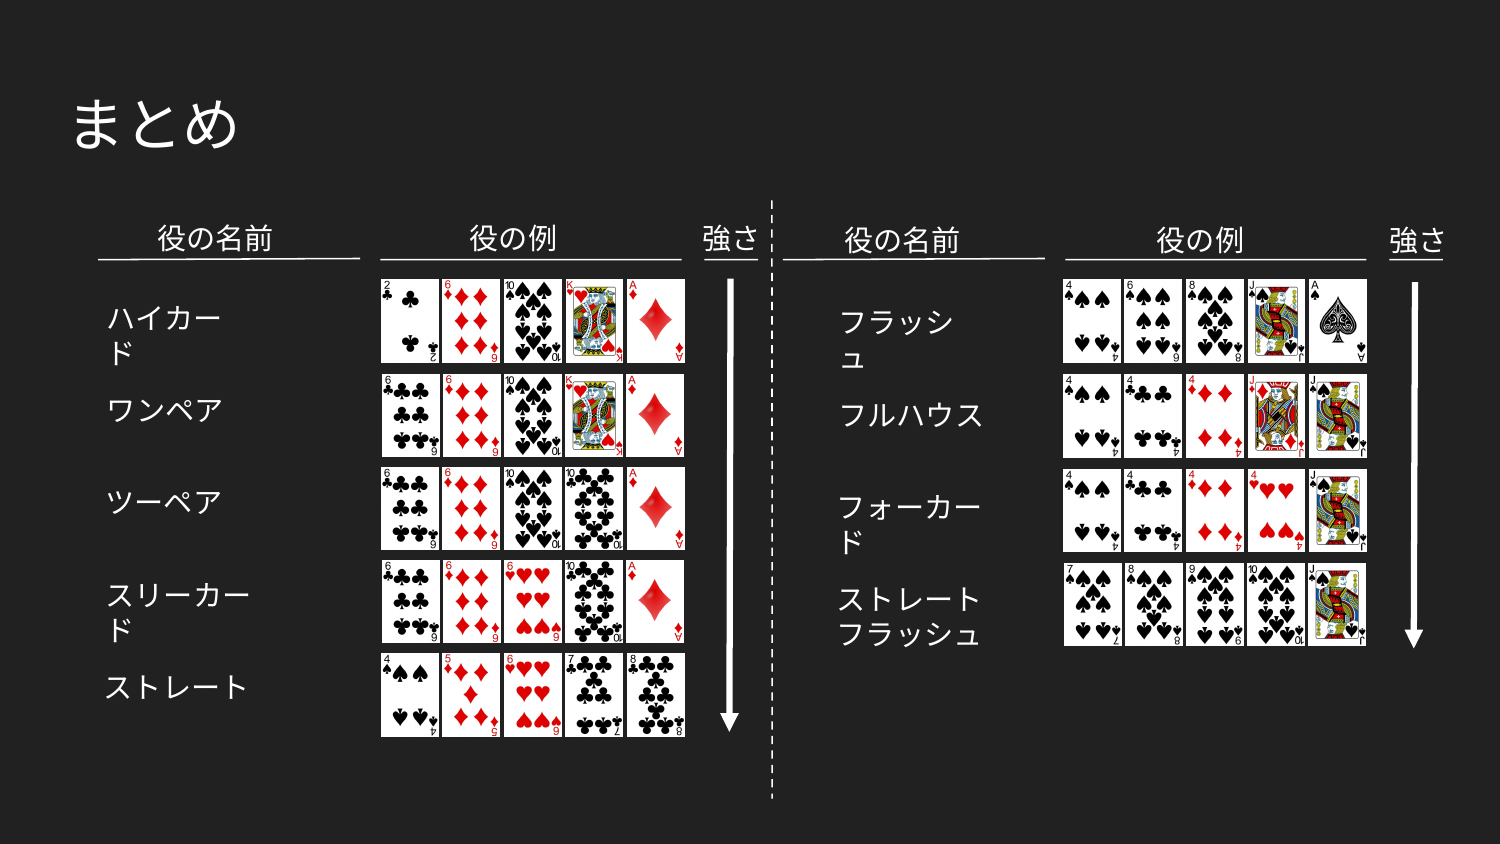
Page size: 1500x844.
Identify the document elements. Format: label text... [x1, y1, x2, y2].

picture [1124, 469, 1182, 552]
text_box ハイカード [91, 285, 254, 364]
picture [442, 467, 500, 550]
picture [1248, 374, 1305, 458]
text_box ストレート [88, 654, 283, 732]
text_box ワンペア [91, 377, 254, 456]
text_box 役の名前 [829, 207, 992, 286]
picture [442, 653, 500, 737]
picture [1063, 469, 1121, 552]
text_box ツーペア [90, 469, 253, 548]
text_box 役の例 [1141, 207, 1304, 286]
picture [1124, 374, 1182, 458]
picture [1064, 563, 1122, 646]
picture [1186, 469, 1244, 552]
picture [504, 653, 562, 737]
picture [565, 653, 623, 737]
text_box フルハウス [823, 381, 1031, 460]
picture [504, 374, 562, 457]
picture [1186, 374, 1244, 458]
text_box ストレート フラッシュ [821, 566, 1016, 645]
title まとめ [51, 72, 1449, 167]
picture [626, 560, 684, 643]
picture [1309, 279, 1367, 363]
picture [627, 653, 685, 737]
picture [443, 560, 501, 643]
picture [1063, 279, 1121, 363]
picture [381, 467, 439, 550]
picture [1308, 563, 1366, 646]
text_box 役の例 [454, 205, 617, 284]
text_box スリーカード [90, 561, 284, 640]
text_box フォーカード [821, 474, 1004, 552]
picture [504, 284, 562, 363]
text_box フラッシュ [823, 289, 985, 368]
picture [565, 560, 623, 643]
picture [1309, 469, 1367, 552]
text_box 強さ [687, 205, 850, 284]
picture [1124, 279, 1182, 363]
picture [1309, 374, 1367, 458]
picture [1186, 563, 1244, 646]
text_box 強さ [1374, 207, 1500, 286]
picture [1186, 286, 1244, 363]
picture [626, 374, 684, 457]
picture [1248, 469, 1305, 552]
picture [504, 560, 562, 643]
picture [504, 467, 562, 550]
picture [1125, 563, 1183, 646]
picture [443, 374, 501, 457]
picture [381, 279, 439, 363]
picture [627, 467, 685, 550]
picture [382, 374, 440, 457]
picture [565, 467, 623, 550]
picture [566, 279, 623, 363]
picture [442, 279, 500, 363]
picture [382, 560, 440, 643]
picture [627, 279, 685, 363]
picture [1248, 279, 1305, 363]
picture [565, 374, 623, 457]
picture [1247, 563, 1305, 646]
picture [1063, 374, 1121, 458]
picture [381, 653, 439, 737]
text_box 役の名前 [142, 205, 304, 284]
